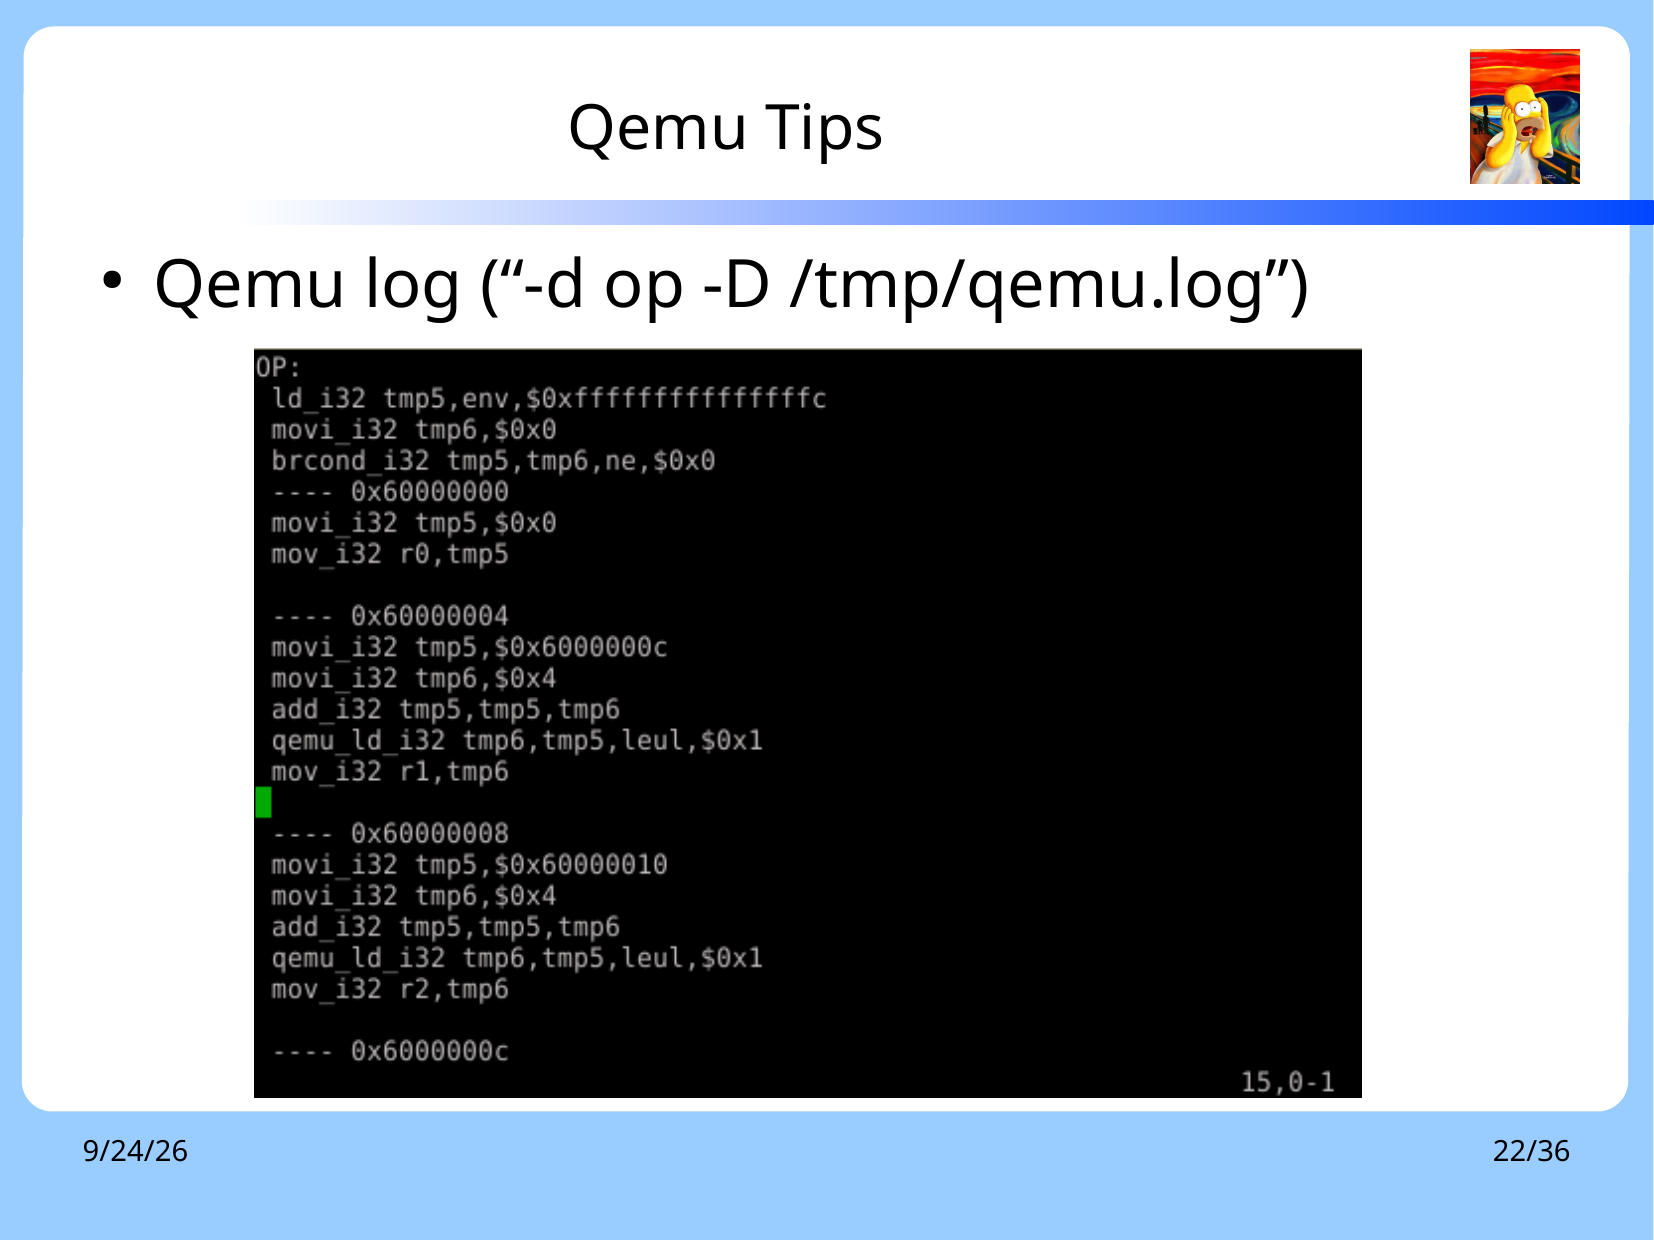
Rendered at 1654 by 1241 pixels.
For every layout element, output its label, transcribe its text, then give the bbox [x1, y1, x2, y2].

picture [1470, 49, 1580, 184]
picture [254, 348, 1362, 1098]
title Qemu Tips [82, 49, 1371, 201]
list Qemu log (“-d op -D /tmp/qemu.log”) [82, 236, 1571, 1055]
